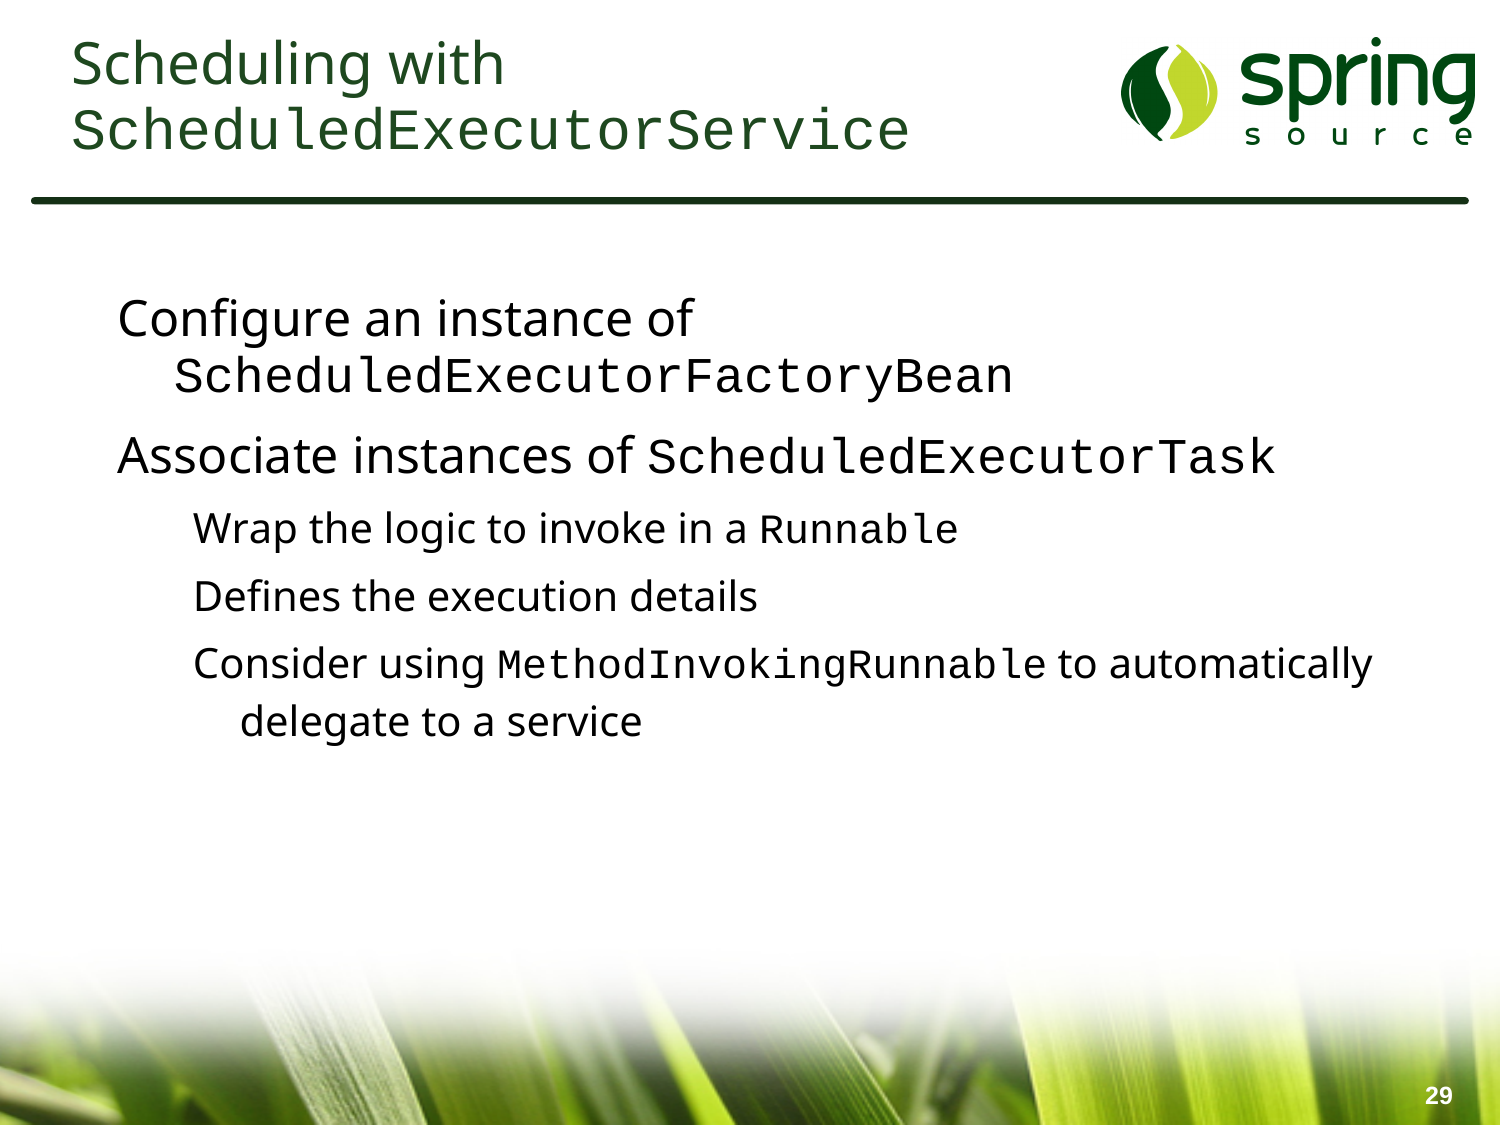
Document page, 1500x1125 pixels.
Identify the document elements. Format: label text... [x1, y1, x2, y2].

picture [0, 944, 1500, 1125]
list Configure an instance of ScheduledExecutorFactoryBean Associate instances of ScheduledExecutorTask Wrap the logic to invoke in a Runnable Defines the execution details Consider using MethodInvokingRunnable to automatically delegate to a service [103, 275, 1394, 938]
picture [1121, 37, 1475, 145]
title Scheduling with ScheduledExecutorService [56, 13, 1089, 176]
